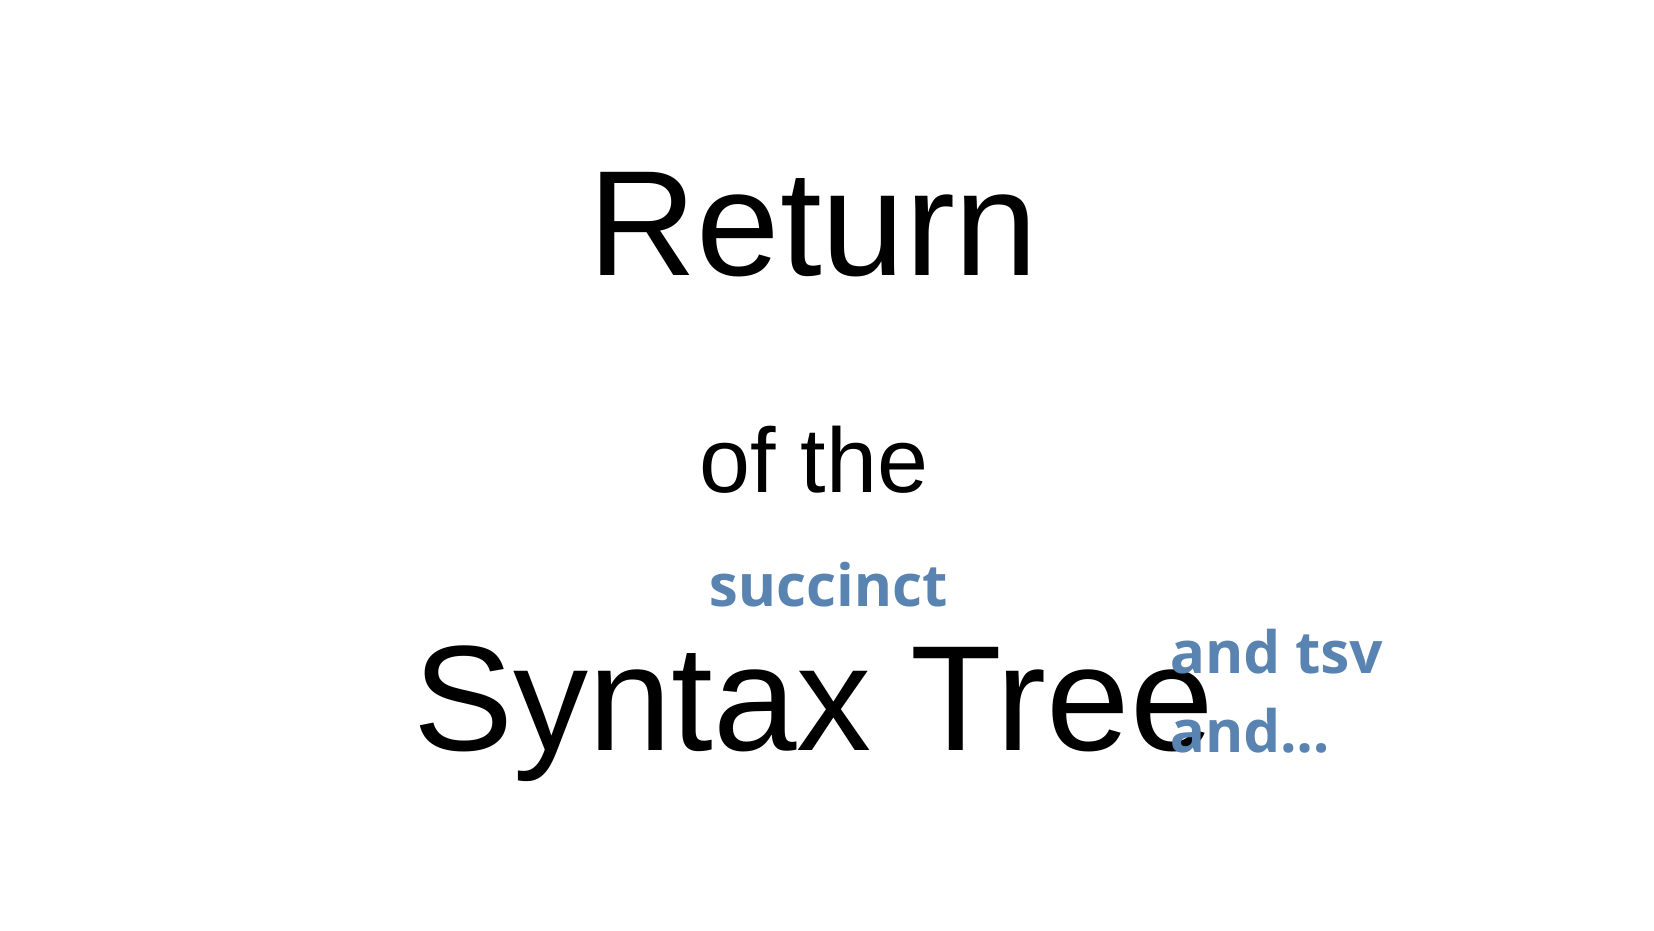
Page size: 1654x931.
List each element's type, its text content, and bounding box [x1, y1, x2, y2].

text_box and tsv and... [1155, 603, 1561, 683]
title Return of the Syntax Tree [82, 37, 1546, 886]
text_box succinct [694, 536, 1040, 616]
